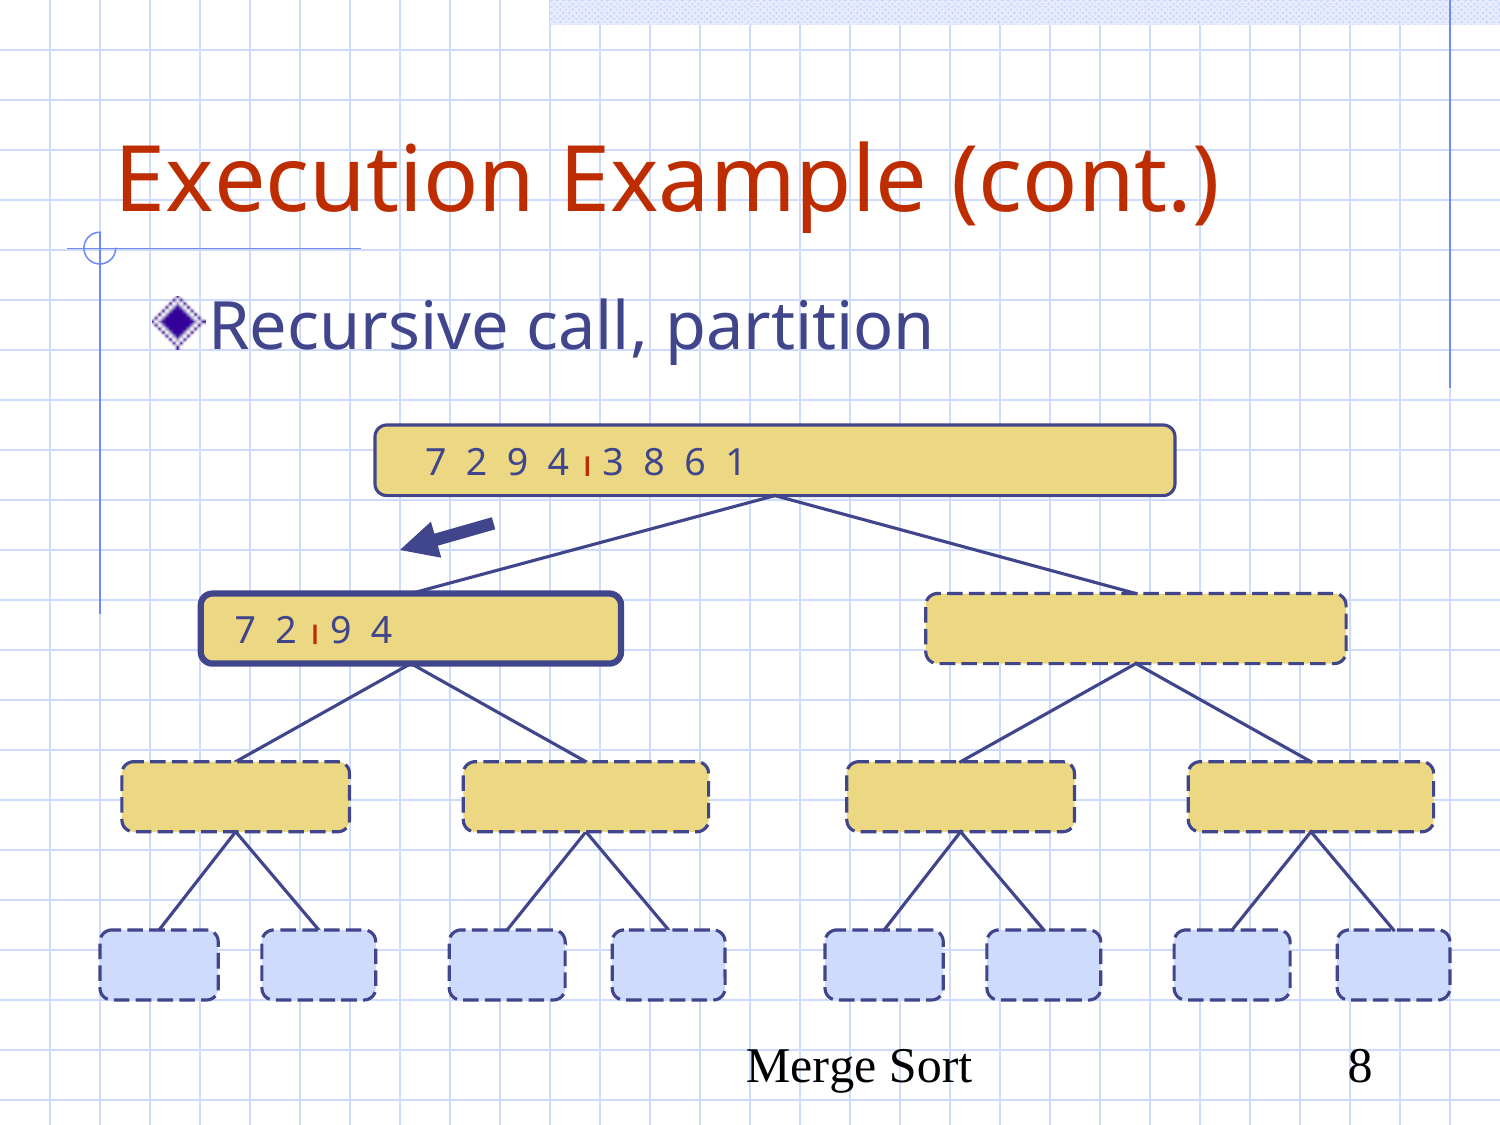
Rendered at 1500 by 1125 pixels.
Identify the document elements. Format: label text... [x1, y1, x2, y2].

text_box 6  6 [1174, 929, 1291, 1001]
text_box 7 2 9 4  3 8 6 1  1 2 3 4 6 7 8 9 [374, 424, 1176, 496]
list Recursive call, partition [137, 275, 1413, 400]
text_box 1  1 [1337, 929, 1450, 1001]
text_box 9  9 [449, 929, 566, 1001]
text_box 8  8 [986, 929, 1101, 1001]
text_box 3 8 6 1  1 3 8 6 [925, 593, 1347, 664]
text_box 2  2 [261, 929, 376, 1001]
picture [549, 0, 1449, 25]
text_box 6 1  1 6 [1188, 761, 1434, 832]
title Execution Example (cont.) [99, 49, 1375, 238]
text_box 7 2  2 7 [121, 761, 350, 832]
text_box 7 2  9 4  2 4 7 9 [200, 593, 622, 664]
text_box 3 8  3 8 [846, 761, 1075, 832]
text_box 9 4  4 9 [463, 761, 709, 832]
text_box 7  7 [99, 929, 219, 1001]
picture [1451, 0, 1500, 25]
text_box 3  3 [825, 929, 944, 1001]
text_box 4  4 [612, 929, 726, 1001]
